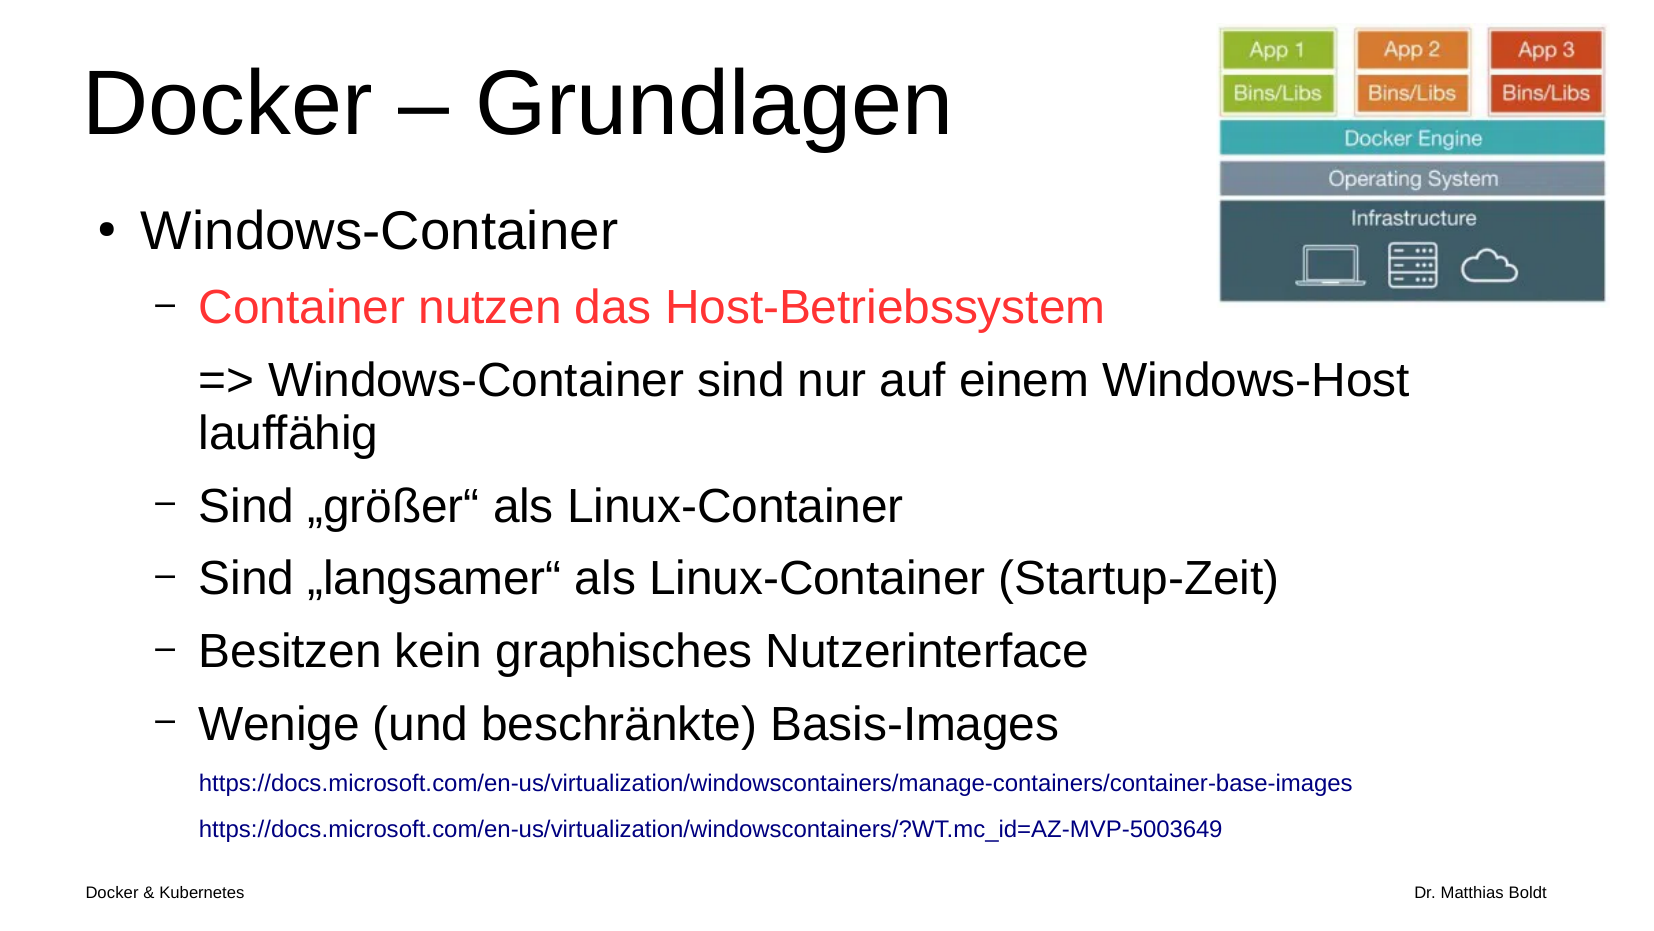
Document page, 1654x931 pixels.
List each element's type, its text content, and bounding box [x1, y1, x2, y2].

text_box Docker & Kubernetes Dr. Matthias Boldt [70, 875, 1563, 910]
picture [1216, 23, 1610, 308]
list Windows-Container Container nutzen das Host-Betriebssystem => Windows-Container sind nur auf einem Windows-Host lauffähig Sind „größer“ als Linux-Container Sind „langsamer“ als Linux-Container (Startup-Zeit) Besitzen kein graphisches Nutzerinterface Wenige (und beschränkte) Basis-Images https://docs.microsoft.com/en-us/virtualization/windowscontainers/manage-containers/container-base-images https://docs.microsoft.com/en-us/virtualization/windowscontainers/?WT.mc_id=AZ-MVP-5003649 [82, 199, 1571, 845]
title Docker – Grundlagen [82, 25, 1216, 181]
